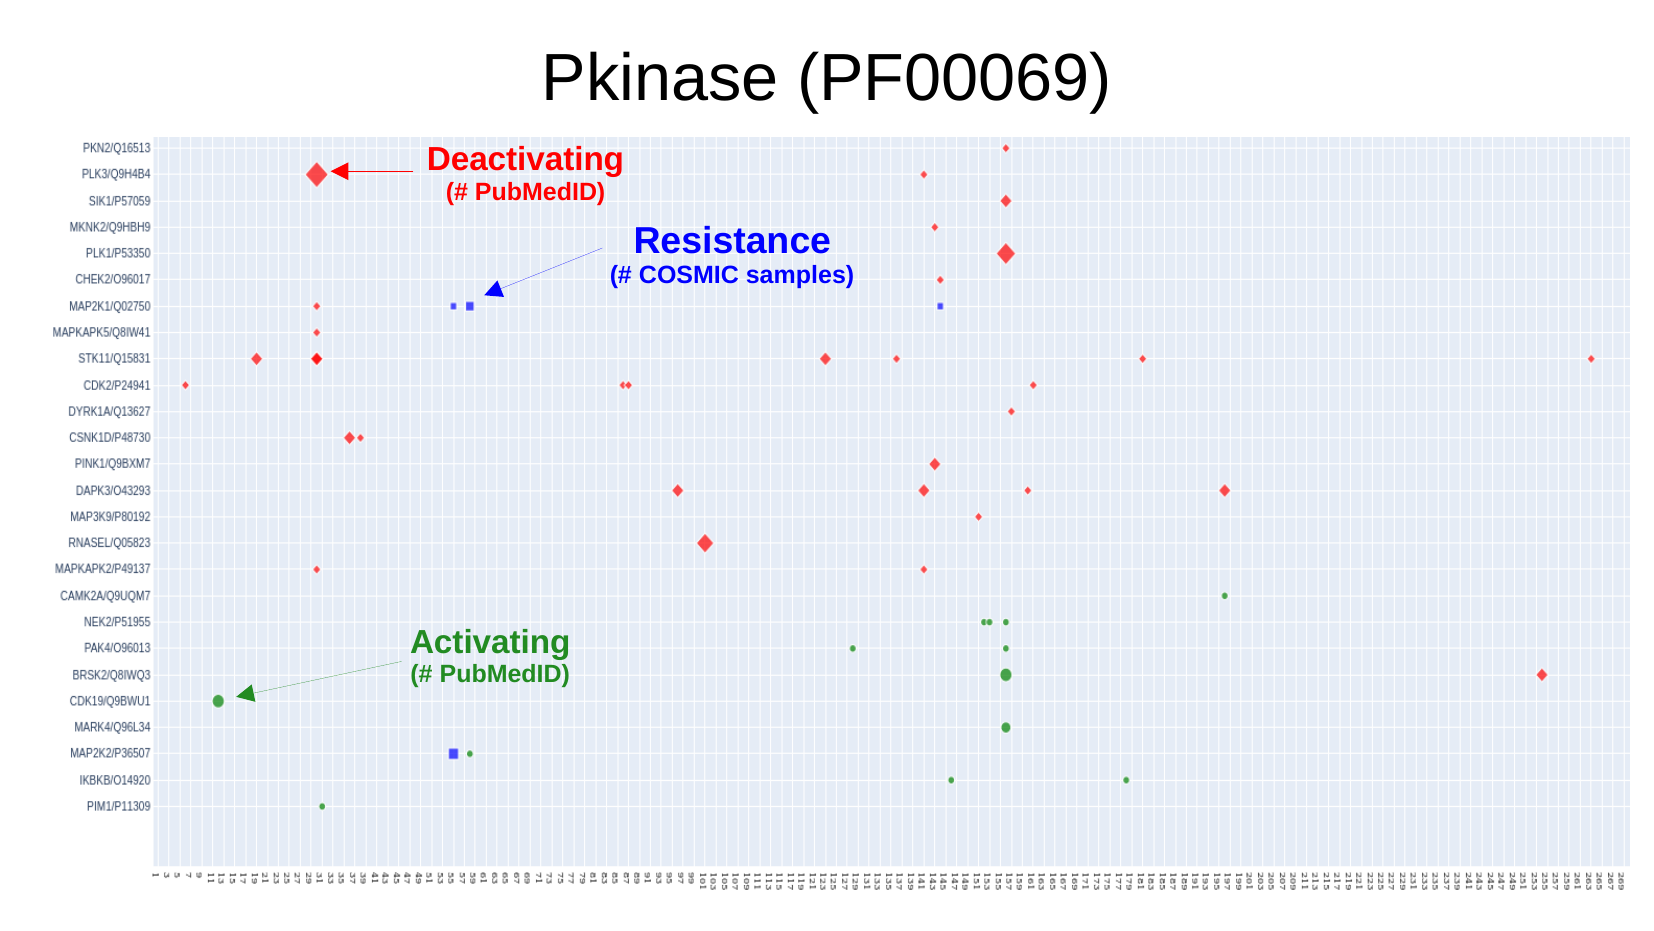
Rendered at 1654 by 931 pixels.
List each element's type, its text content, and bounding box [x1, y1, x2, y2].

picture [47, 137, 1630, 898]
text_box Activating (# PubMedID) [366, 615, 615, 696]
text_box Resistance (# COSMIC samples) [590, 197, 875, 311]
title Pkinase (PF00069) [82, 37, 1571, 119]
text_box Deactivating (# PubMedID) [401, 133, 650, 214]
